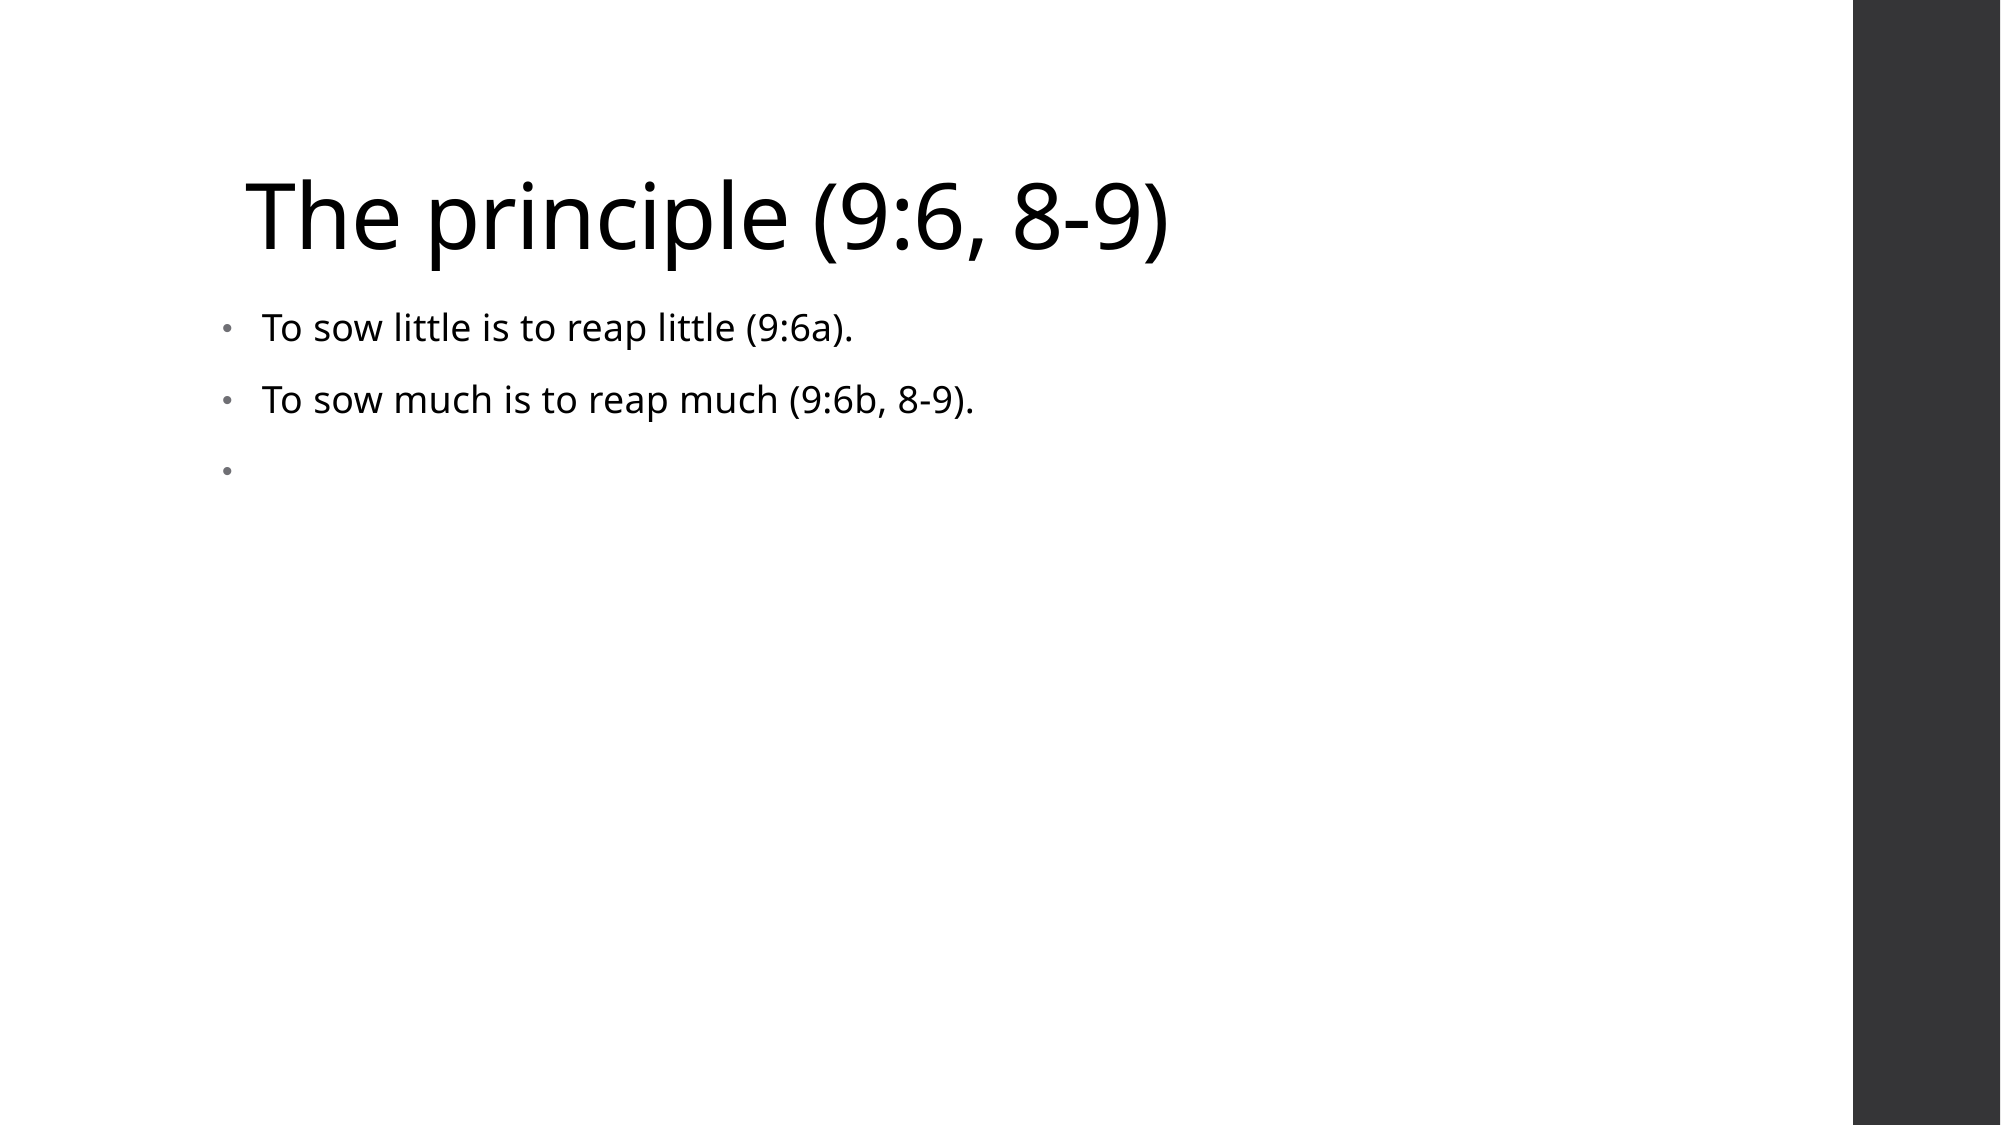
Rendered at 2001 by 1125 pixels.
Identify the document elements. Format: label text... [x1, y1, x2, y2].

title The principle (9:6, 8-9) [206, 60, 1797, 278]
list To sow little is to reap little (9:6a). To sow much is to reap much (9:6b, 8-9). [206, 299, 1617, 1014]
